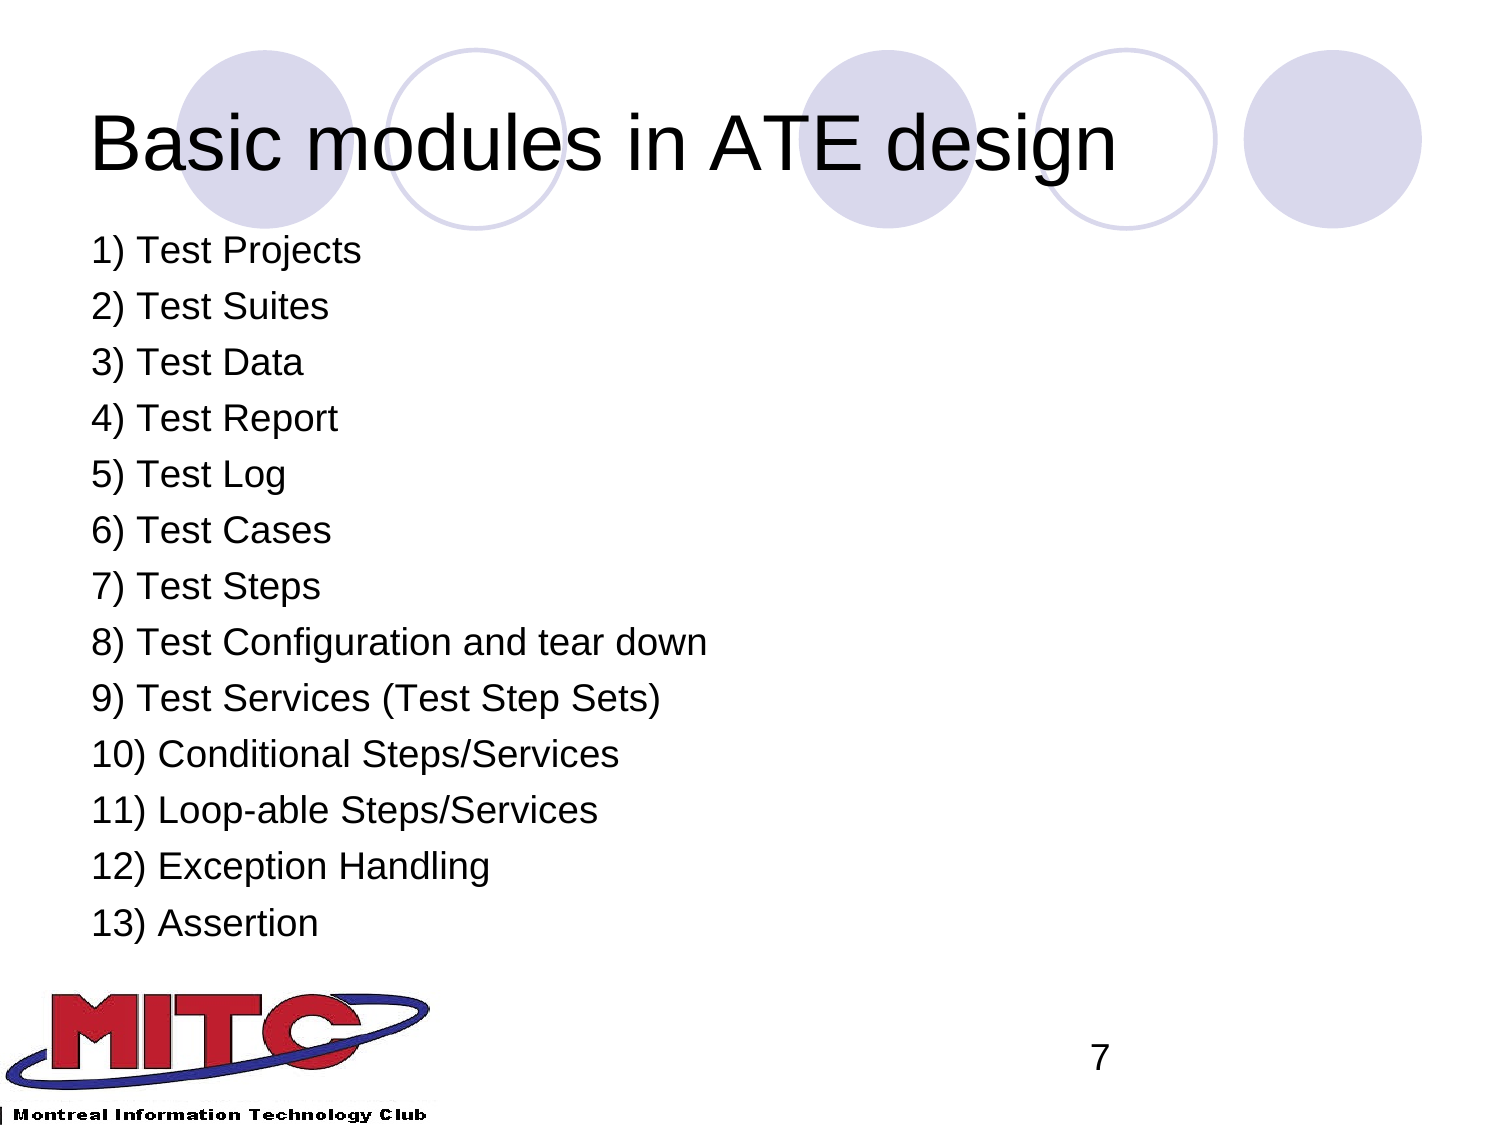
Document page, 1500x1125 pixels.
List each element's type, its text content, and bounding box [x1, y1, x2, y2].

picture [0, 990, 480, 1125]
list 1) Test Projects 2) Test Suites 3) Test Data 4) Test Report 5) Test Log 6) Test Cases 7) Test Steps 8) Test Configuration and tear down 9) Test Services (Test Step Sets) 10) Conditional Steps/Services 11) Loop-able Steps/Services 12) Exception Handling 13) Assertion [74, 217, 1425, 960]
title Basic modules in ATE design [74, 45, 1425, 217]
